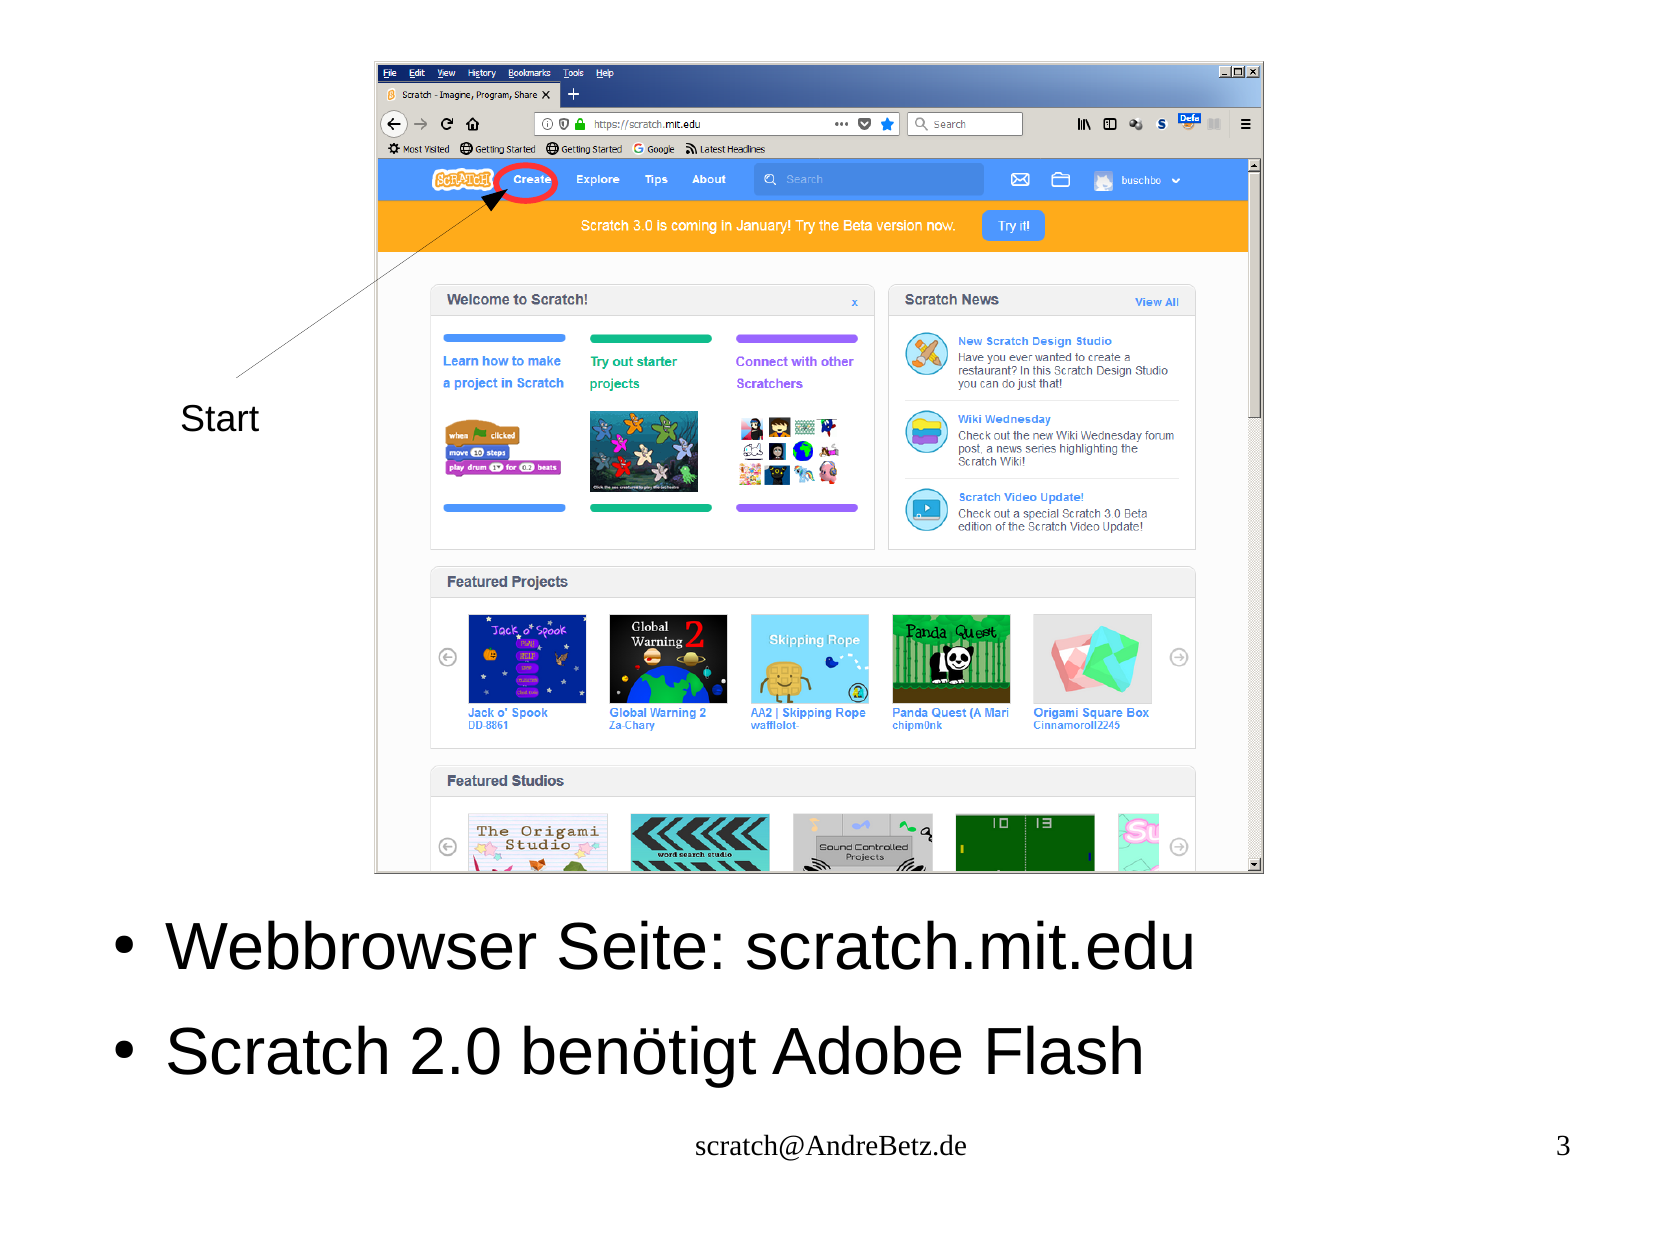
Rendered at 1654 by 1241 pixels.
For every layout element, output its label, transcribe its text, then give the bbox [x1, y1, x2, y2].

list Webbrowser Seite: scratch.mit.edu Scratch 2.0 benötigt Adobe Flash [94, 909, 1583, 1134]
text_box Start [165, 389, 275, 447]
picture [500, 169, 551, 197]
picture [374, 61, 1264, 875]
